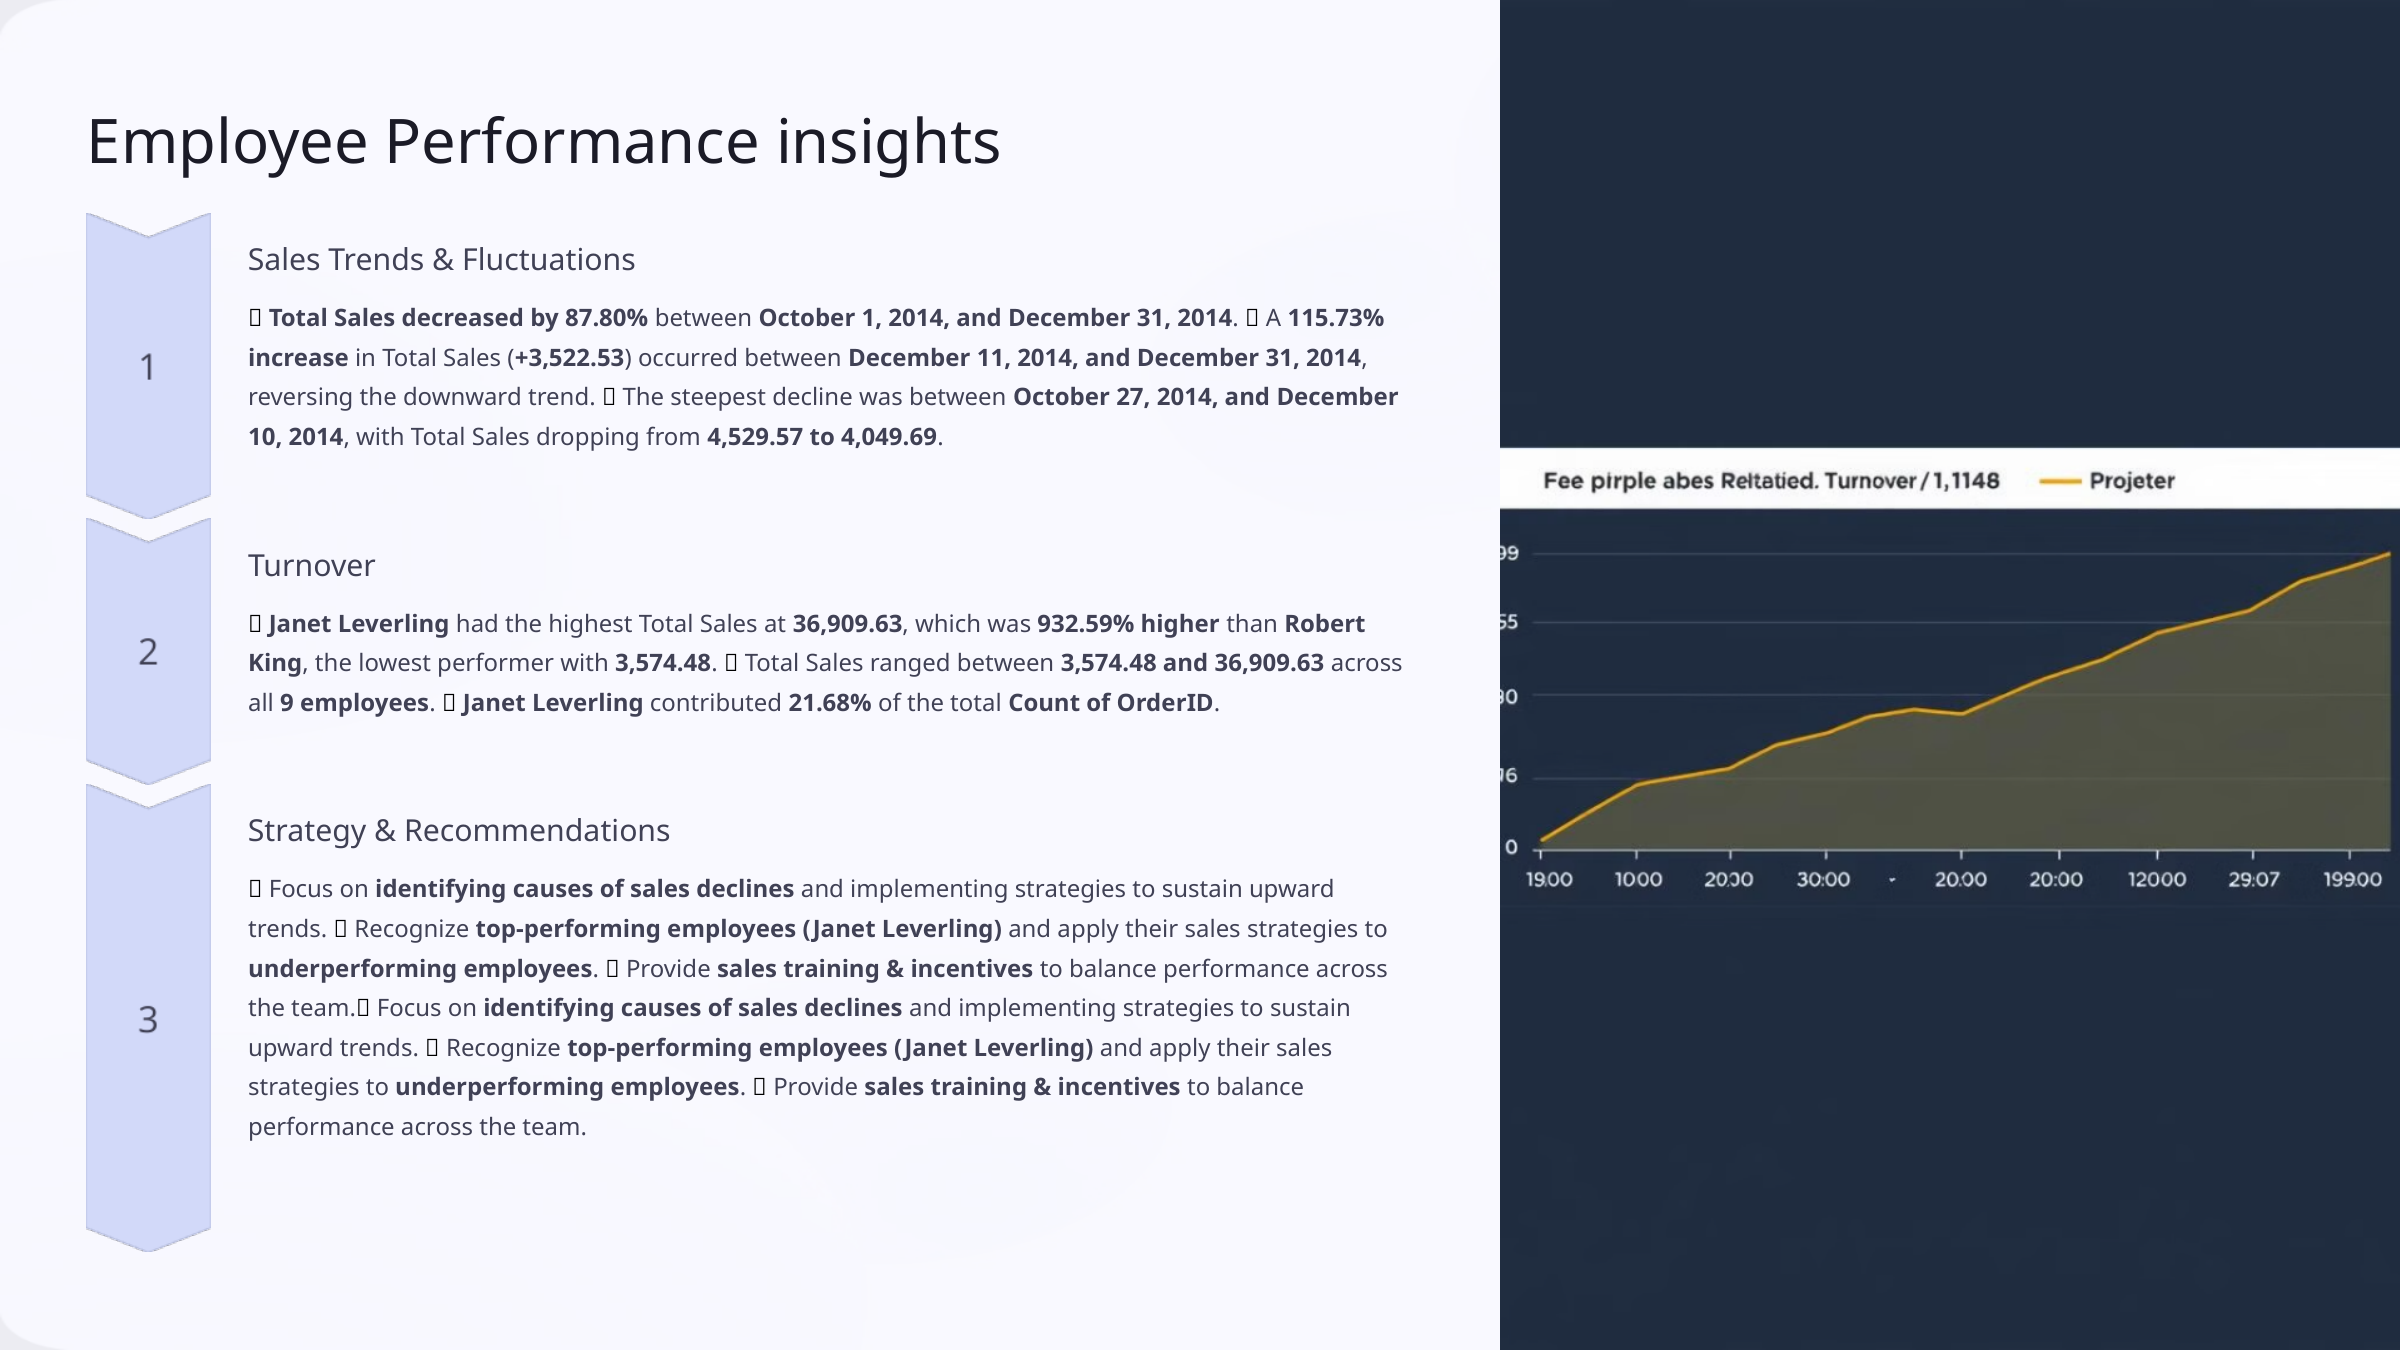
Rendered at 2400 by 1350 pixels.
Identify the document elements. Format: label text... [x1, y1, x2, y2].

picture [1500, 0, 2400, 1350]
text_box ✅ Focus on identifying causes of sales declines and implementing strategies to sustain upward trends. ✅ Recognize top-performing employees (Janet Leverling) and apply their sales strategies to underperforming employees. ✅ Provide sales training & incentives to balance performance across the team.✅ Focus on identifying causes of sales declines and implementing strategies to sustain upward trends. ✅ Recognize top-performing employees (Janet Leverling) and apply their sales strategies to underperforming employees. ✅ Provide sales training & incentives to balance performance across the team. [248, 863, 1413, 1227]
text_box ✅ Janet Leverling had the highest Total Sales at 36,909.63, which was 932.59% higher than Robert King, the lowest performer with 3,574.48. ✅ Total Sales ranged between 3,574.48 and 36,909.63 across all 9 employees. ✅ Janet Leverling contributed 21.68% of the total Count of OrderID. [248, 597, 1413, 760]
text_box Employee Performance insights [87, 99, 1023, 176]
picture [86, 213, 211, 1252]
text_box Strategy & Recommendations [248, 809, 680, 848]
text_box Turnover [248, 544, 558, 582]
text_box ✅ Total Sales decreased by 87.80% between October 1, 2014, and December 31, 2014. ✅ A 115.73% increase in Total Sales (+3,522.53) occurred between December 11, 2014, and December 31, 2014, reversing the downward trend. ✅ The steepest decline was between October 27, 2014, and December 10, 2014, with Total Sales dropping from 4,529.57 to 4,049.69. [248, 292, 1413, 494]
text_box Sales Trends & Fluctuations [248, 238, 651, 277]
